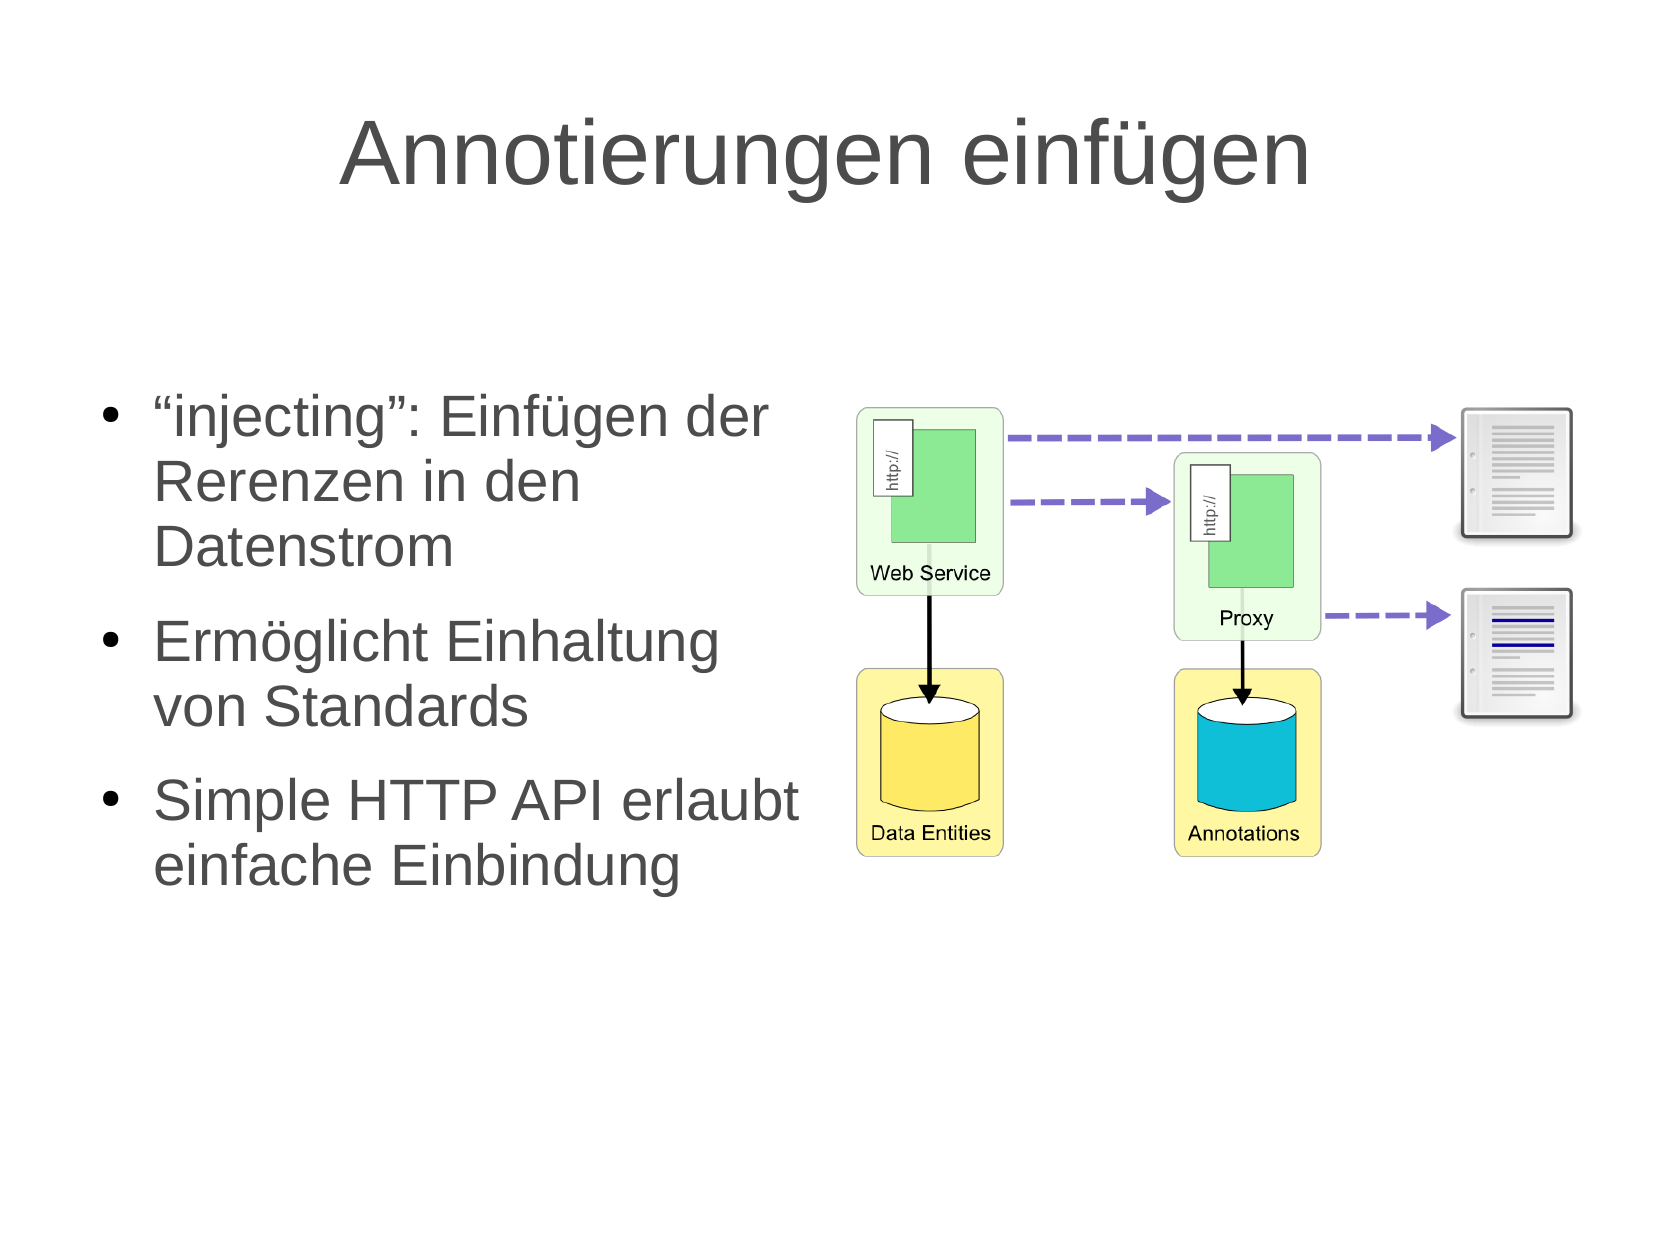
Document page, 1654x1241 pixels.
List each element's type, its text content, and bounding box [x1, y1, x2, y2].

picture [856, 407, 1583, 857]
list “injecting”: Einfügen der Rerenzen in den Datenstrom Ermöglicht Einhaltung von Standards Simple HTTP API erlaubt einfache Einbindung [82, 383, 809, 1109]
title Annotierungen einfügen [82, 49, 1571, 257]
